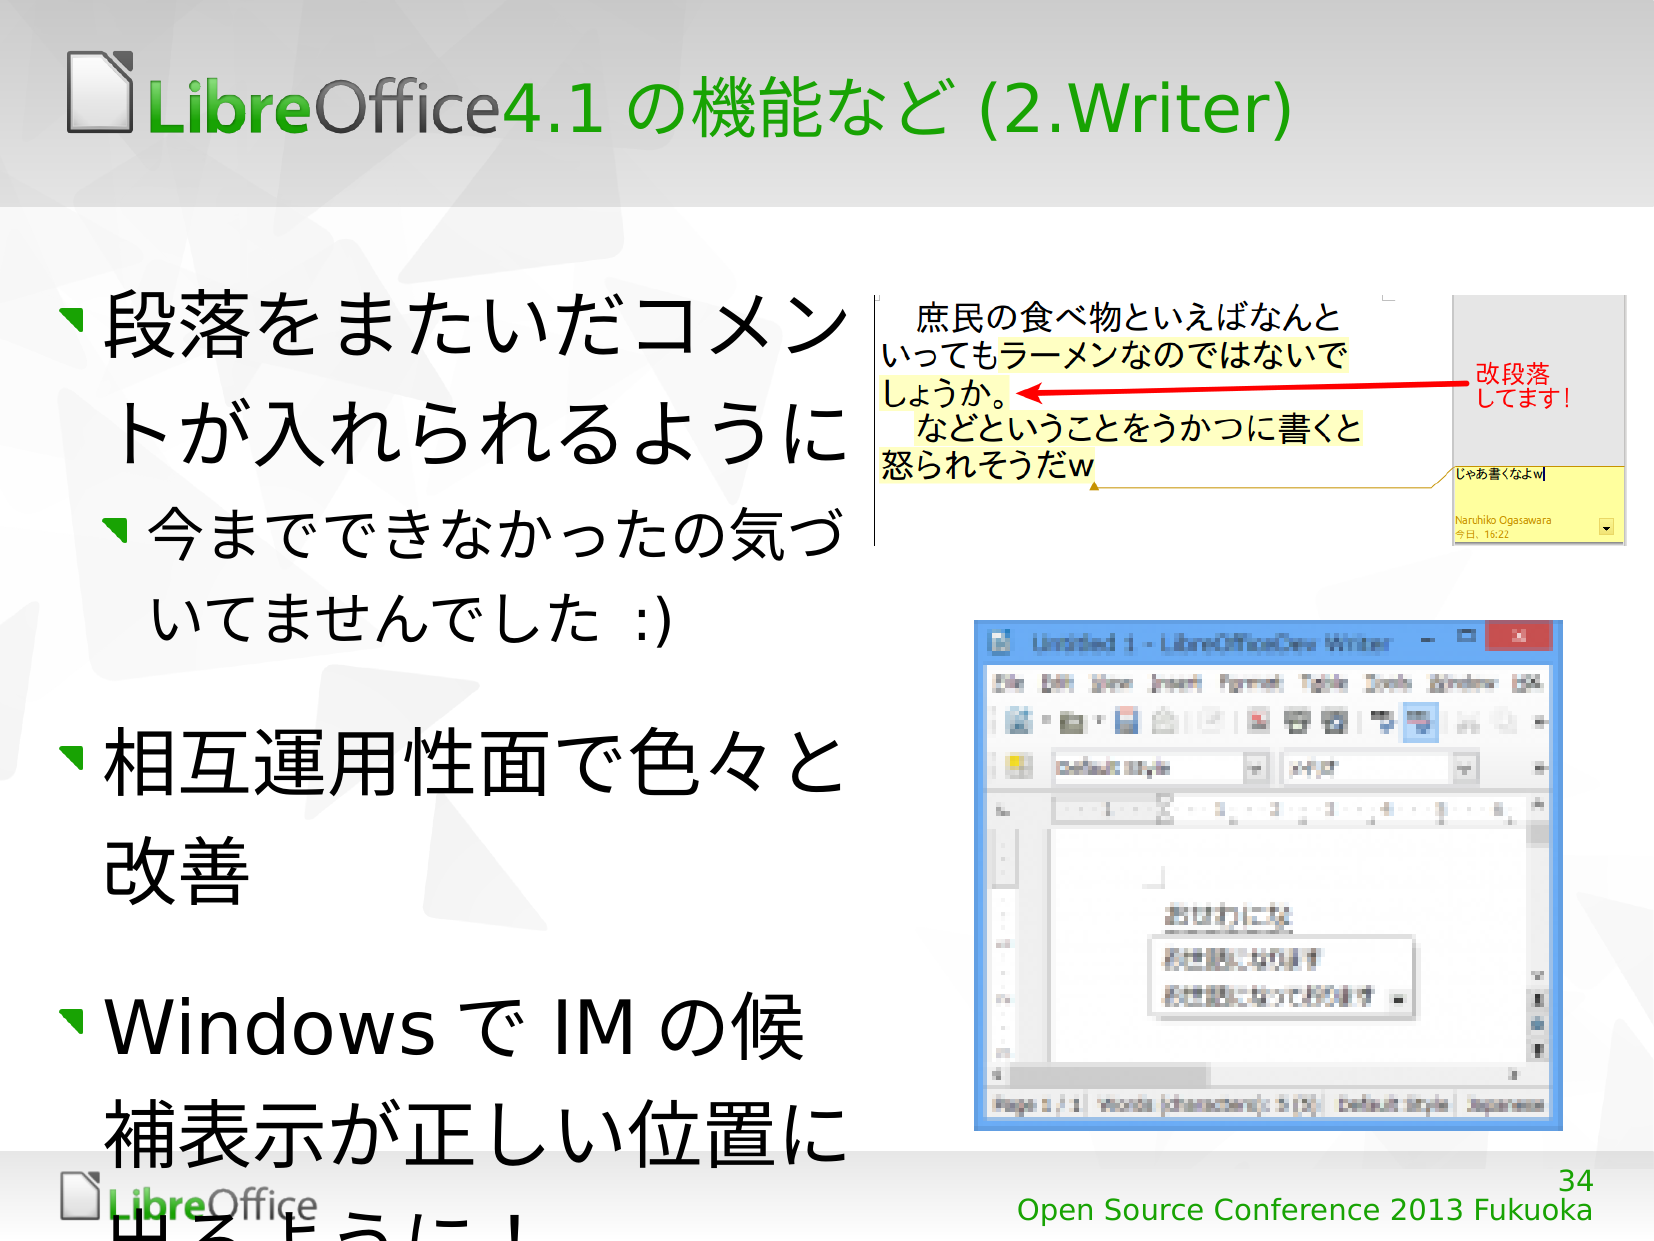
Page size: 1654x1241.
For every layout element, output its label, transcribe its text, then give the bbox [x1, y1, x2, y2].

title 4.1の機能など(2.Writer) [501, 29, 1595, 178]
picture [874, 295, 1627, 546]
list 段落をまたいだコメントが入れられるように 今までできなかったの気づいてませんでした :) 相互運用性面で色々と改善 WindowsでIMの候補表示が正しい位置に出るように！ [59, 265, 857, 1031]
picture [0, 0, 783, 931]
picture [41, 1152, 337, 1240]
picture [915, 548, 1654, 1169]
